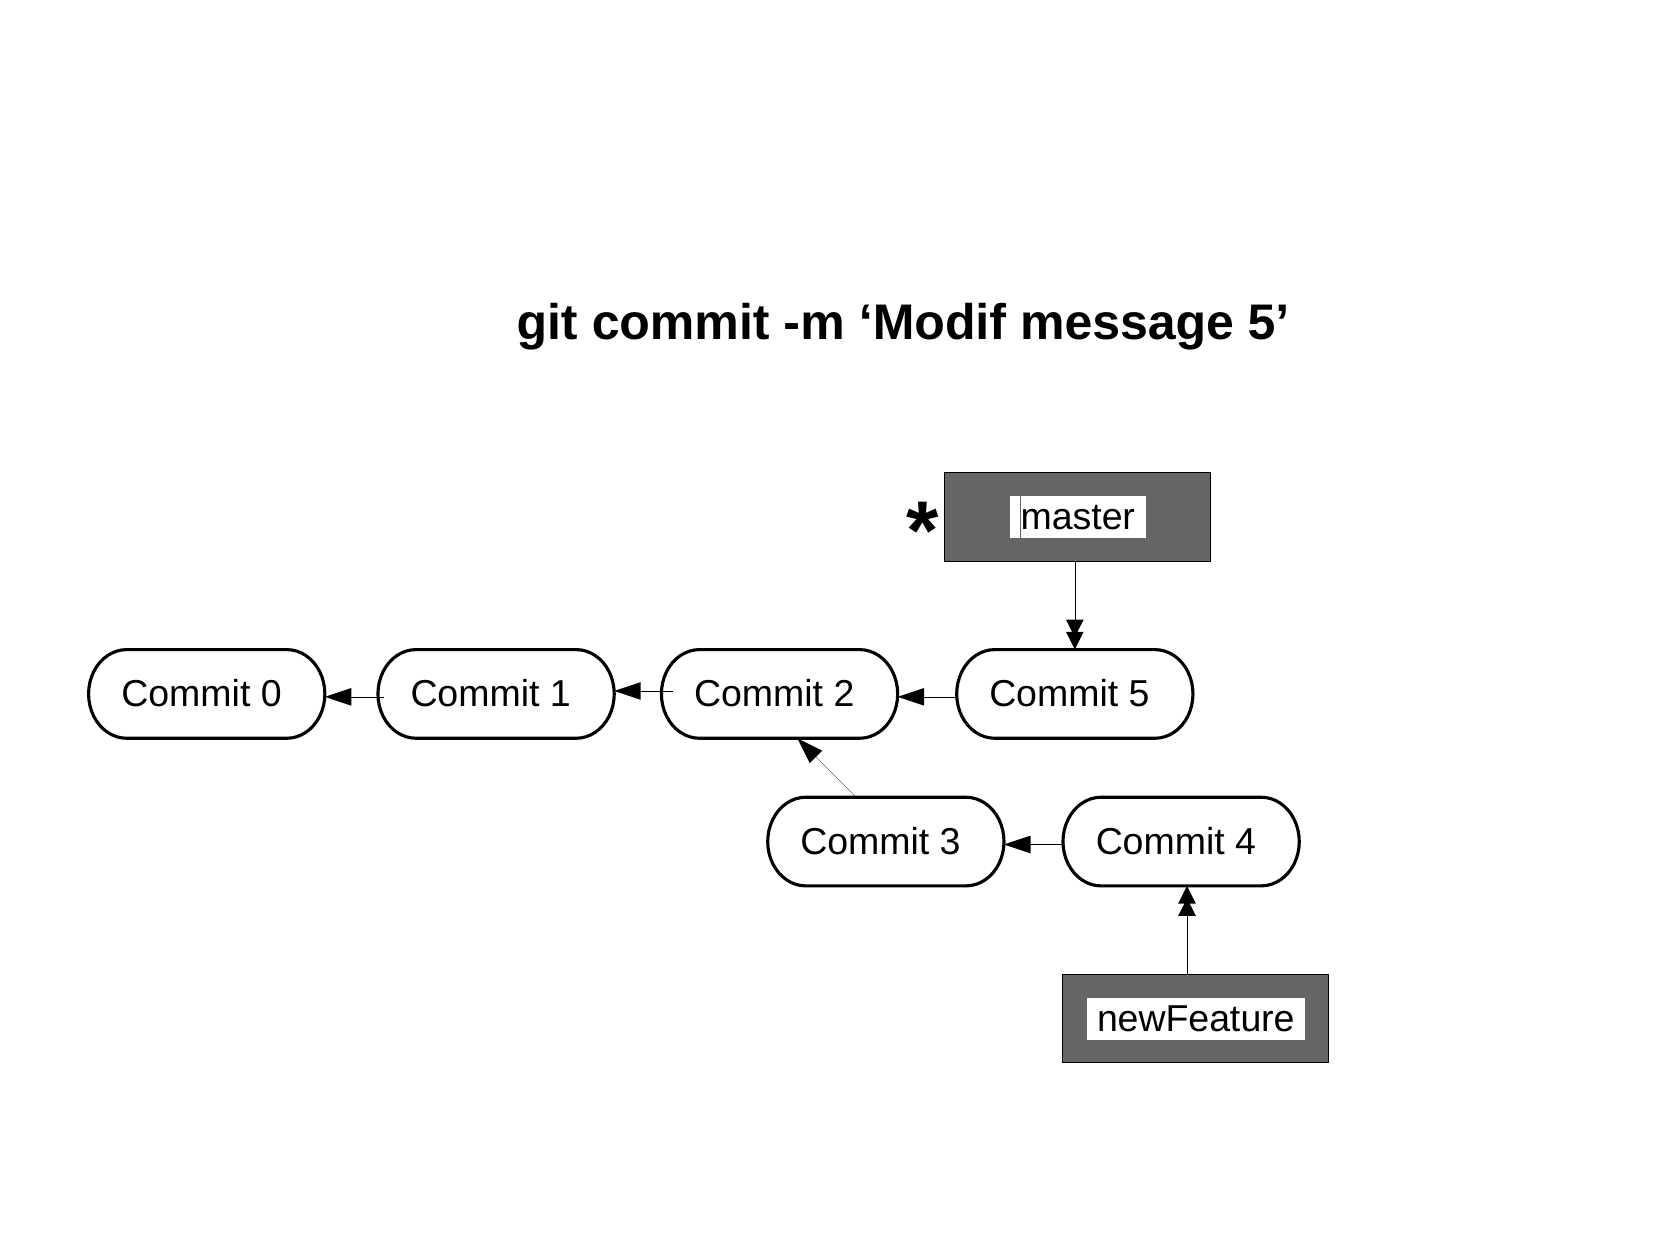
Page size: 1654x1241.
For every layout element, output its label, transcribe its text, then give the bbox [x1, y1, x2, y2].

text_box Commit 0 [88, 649, 325, 739]
text_box newFeature [1062, 974, 1329, 1063]
text_box Commit 1 [377, 649, 615, 739]
text_box master [944, 472, 1211, 562]
text_box * [891, 477, 951, 585]
text_box Commit 3 [767, 797, 1004, 886]
text_box git commit -m ‘Modif message 5’ [501, 287, 1329, 414]
text_box Commit 5 [956, 649, 1193, 739]
text_box Commit 2 [661, 649, 898, 739]
text_box Commit 4 [1062, 797, 1300, 886]
